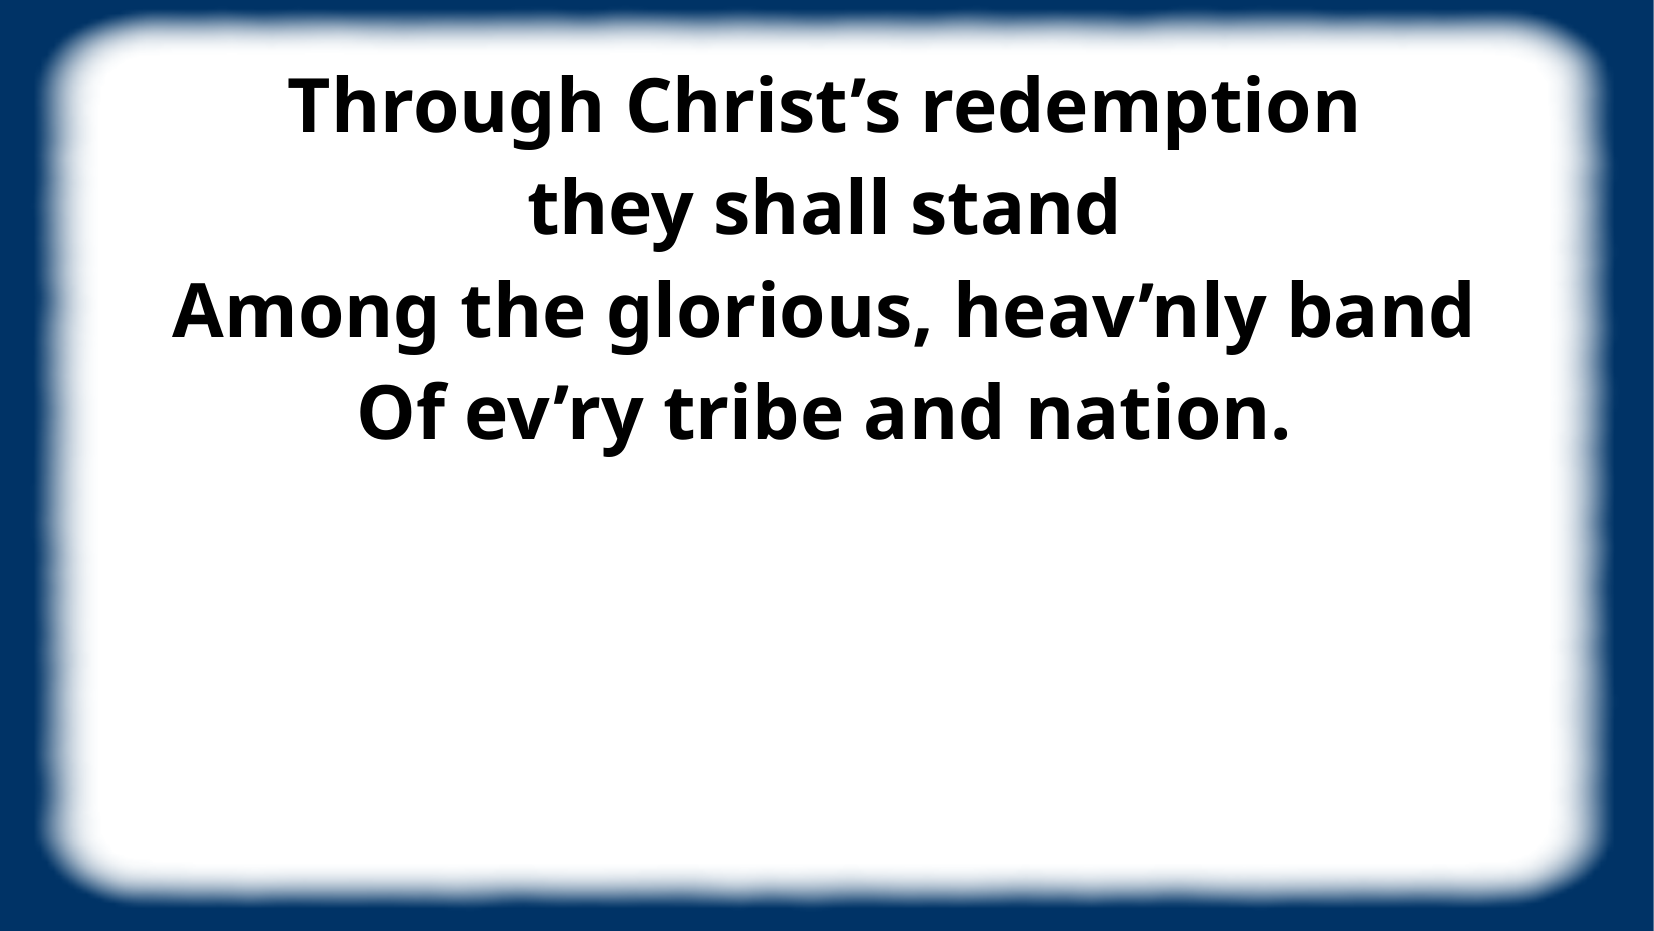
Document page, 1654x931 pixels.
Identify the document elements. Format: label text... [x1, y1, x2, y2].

picture [0, 0, 1654, 931]
text_box Through Christ’s redemption they shall stand Among the glorious, heav’nly band Of ev’ry tribe and nation. [75, 45, 1576, 481]
